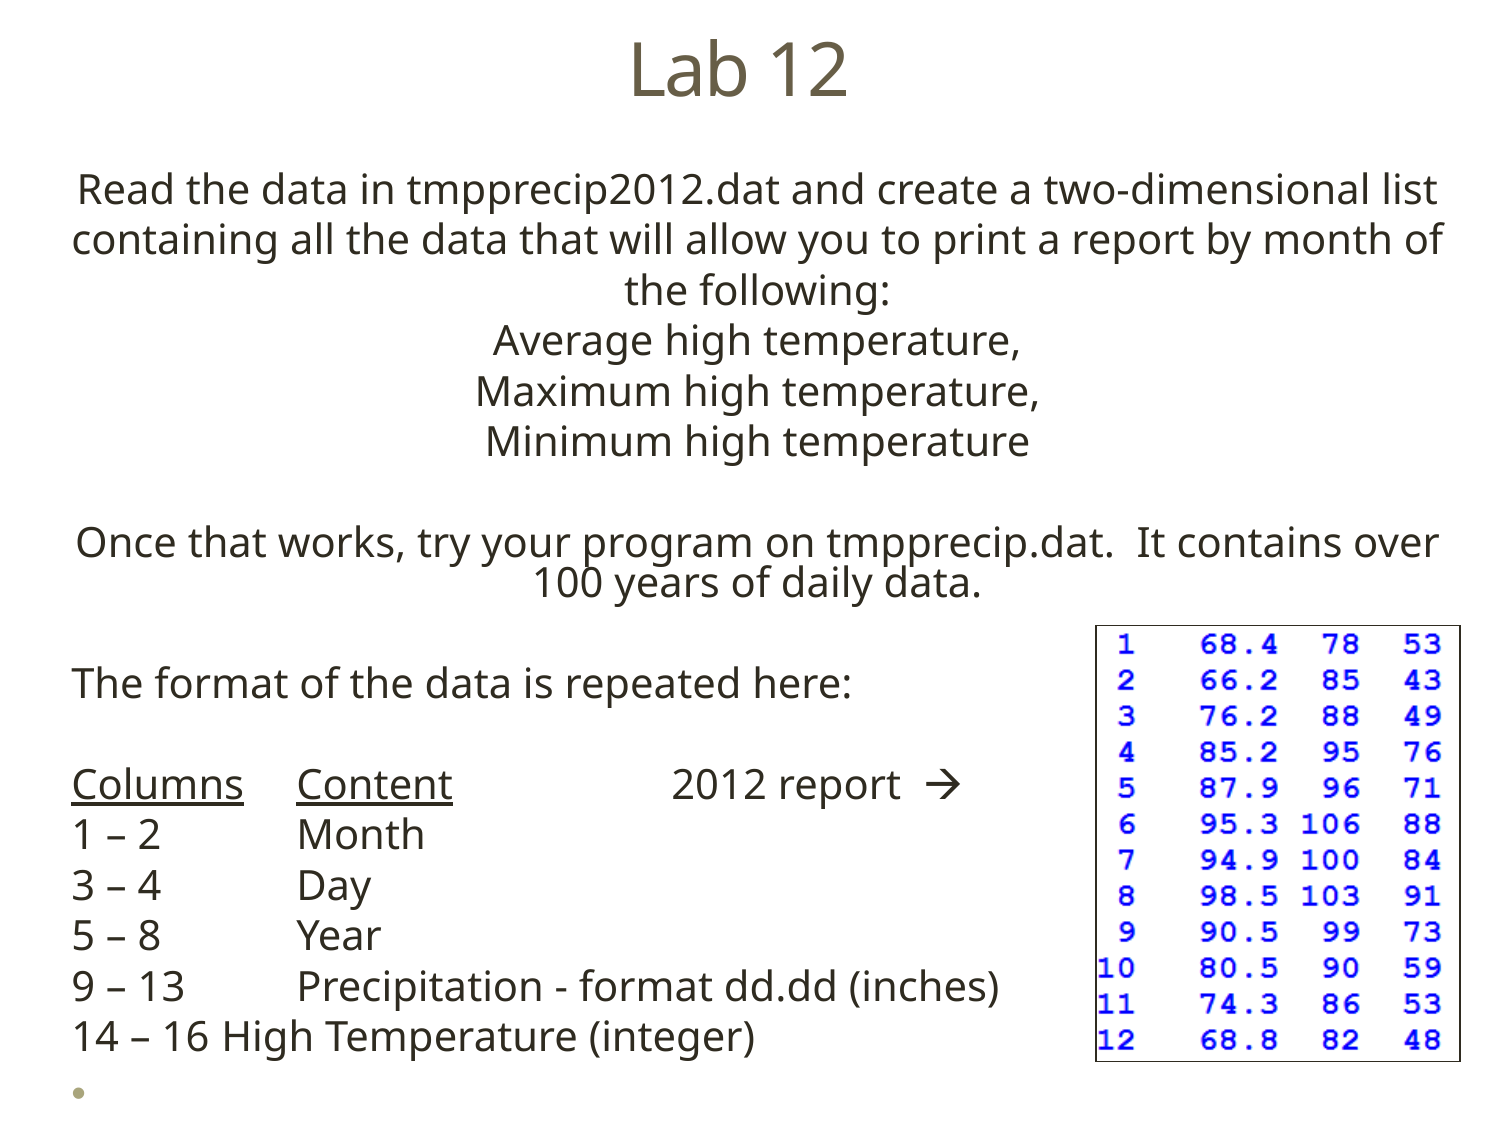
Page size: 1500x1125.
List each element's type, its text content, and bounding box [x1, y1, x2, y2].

picture [1096, 626, 1460, 1061]
list Read the data in tmpprecip2012.dat and create a two-dimensional list containing all the data that will allow you to print a report by month of the following: Average high temperature, Maximum high temperature, Minimum high temperature Once that works, try your program on tmpprecip.dat. It contains over 100 years of daily data. The format of the data is repeated here: Columns Content 2012 report  1 – 2 Month 3 – 4 Day 5 – 8 Year 9 – 13 Precipitation - format dd.dd (inches) 14 – 16 High Temperature (integer) [18, 155, 1460, 1074]
title Lab 12 [18, 2, 1460, 129]
